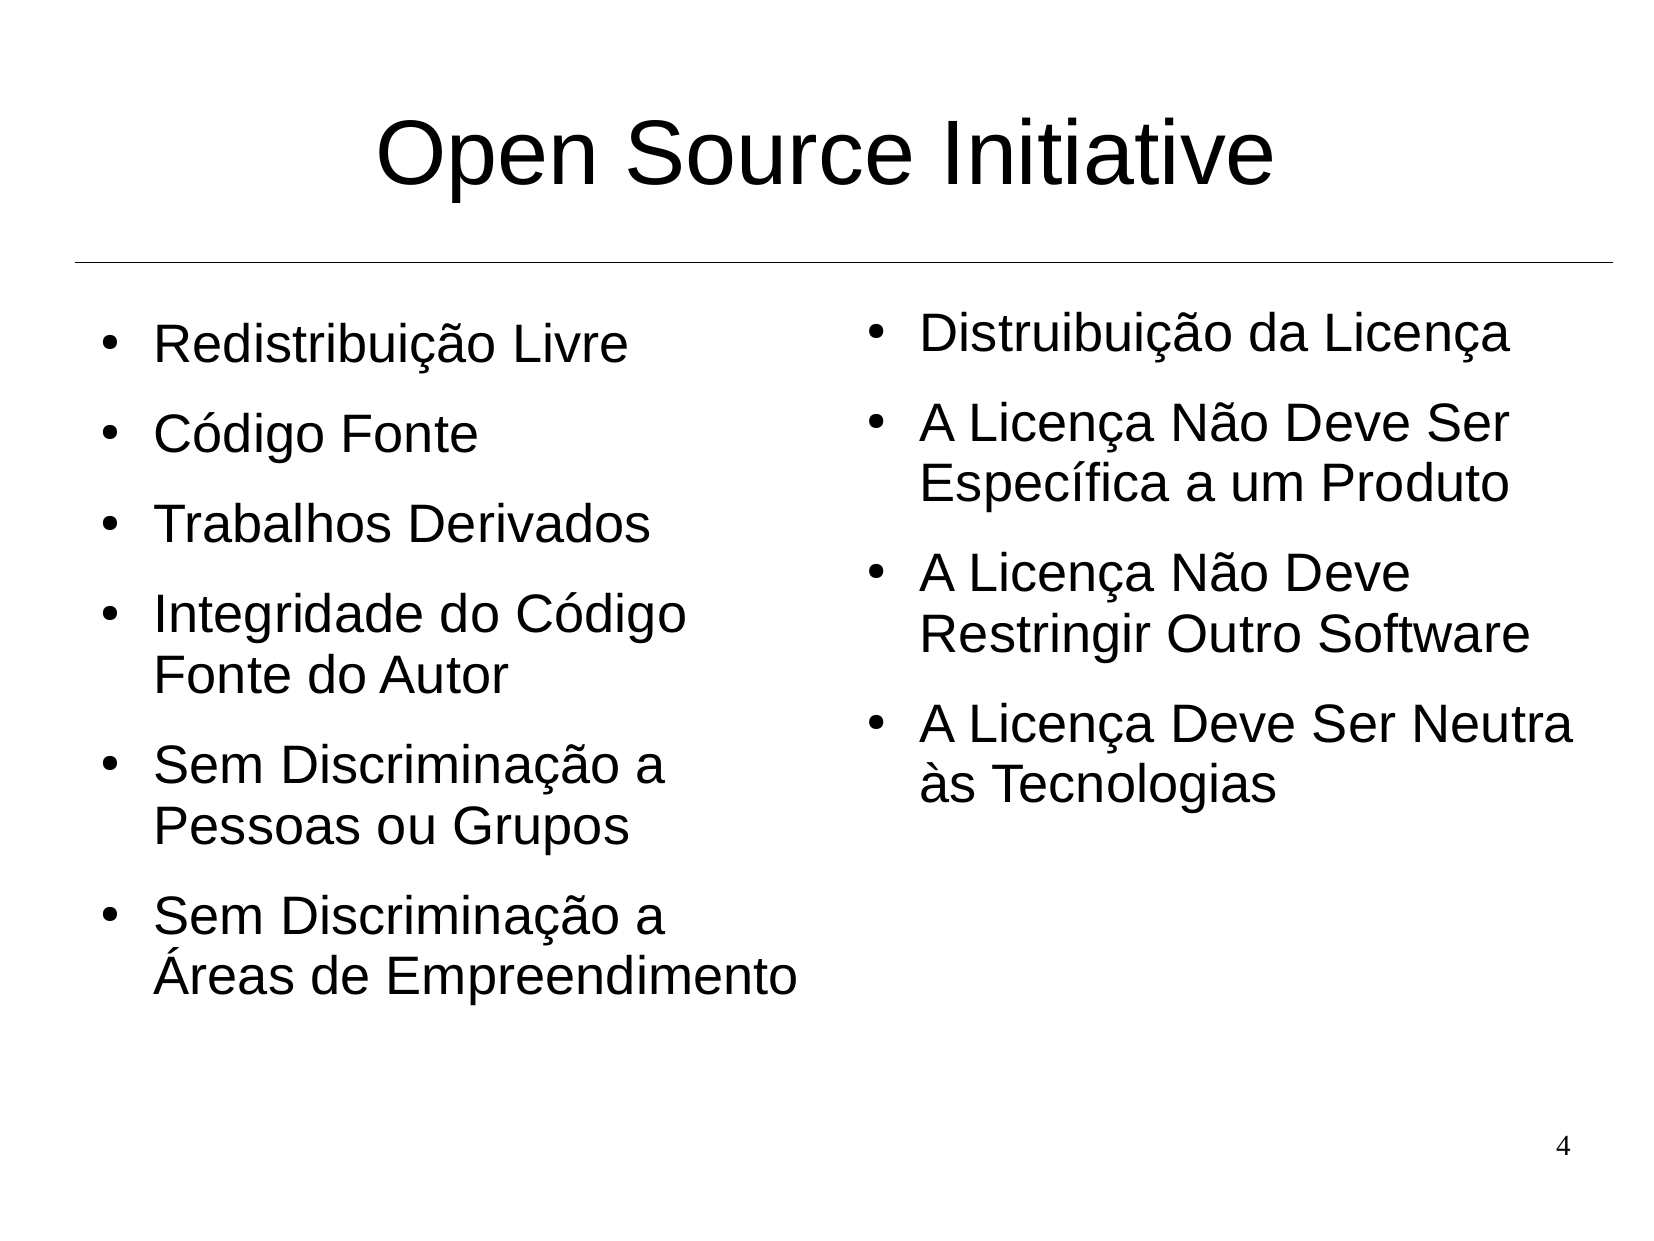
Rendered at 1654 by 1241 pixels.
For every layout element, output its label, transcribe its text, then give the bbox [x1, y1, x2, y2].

list Redistribuição Livre Código Fonte Trabalhos Derivados Integridade do Código Fonte do Autor Sem Discriminação a Pessoas ou Grupos Sem Discriminação a Áreas de Empreendimento [82, 313, 809, 1074]
list Distruibuição da Licença A Licença Não Deve Ser Específica a um Produto A Licença Não Deve Restringir Outro Software A Licença Deve Ser Neutra às Tecnologias [848, 302, 1576, 1048]
title Open Source Initiative [82, 49, 1571, 257]
